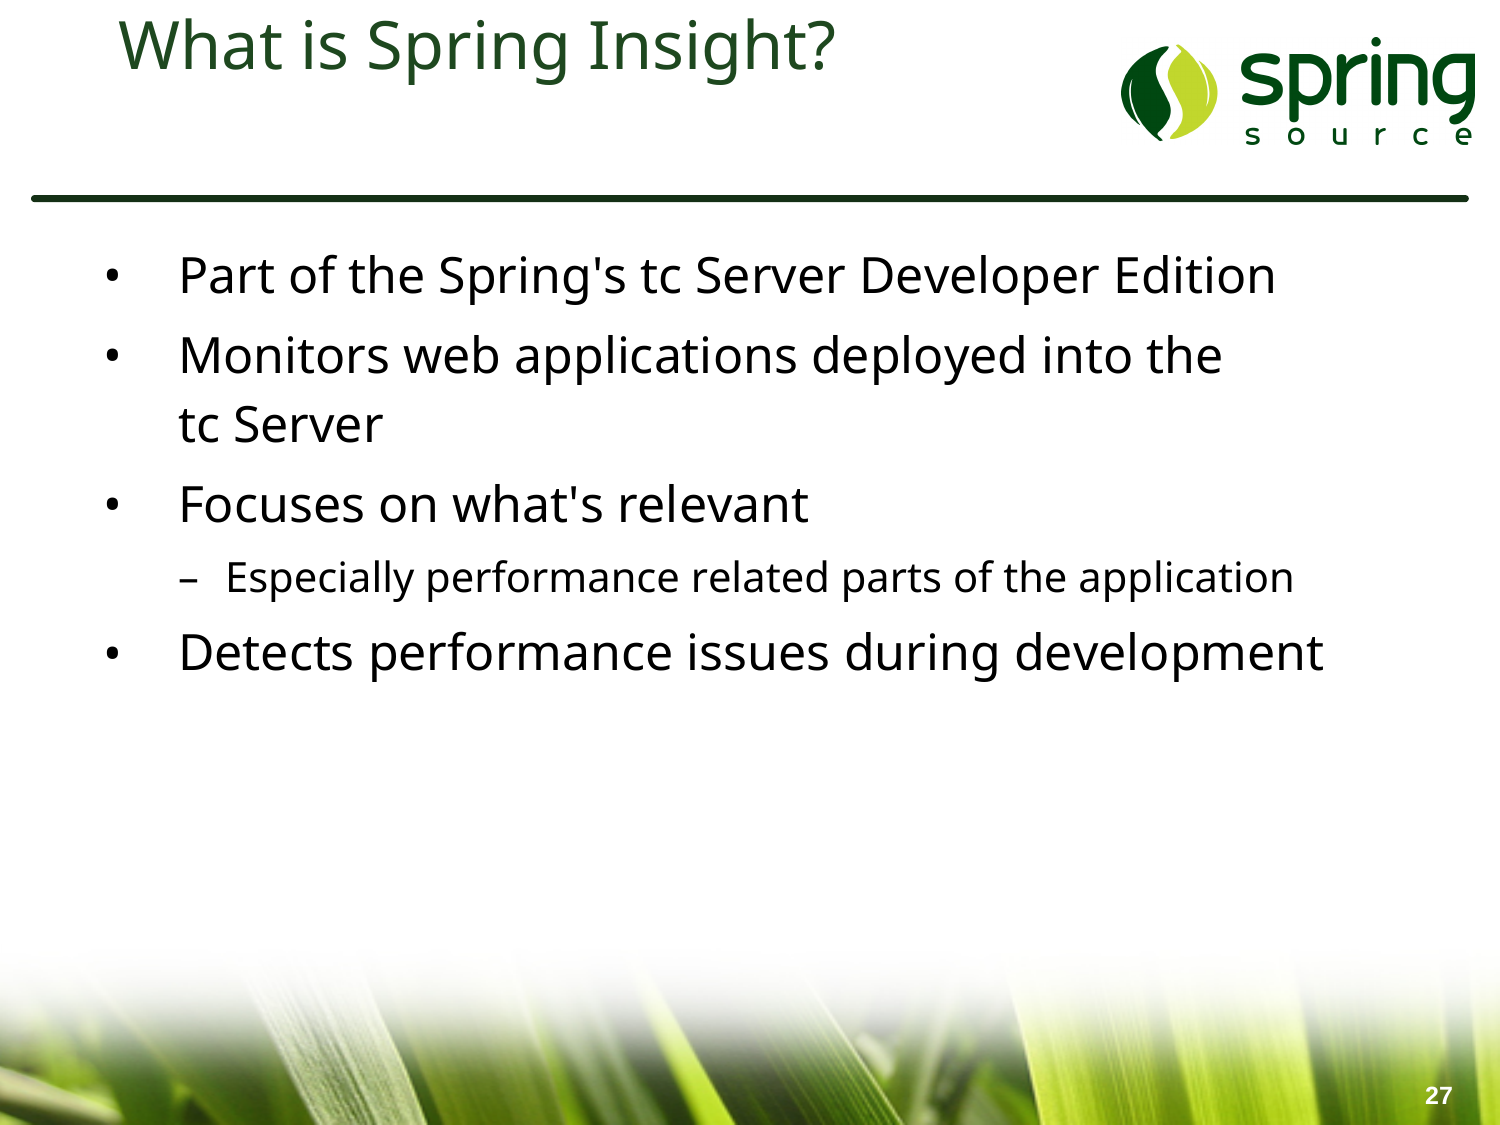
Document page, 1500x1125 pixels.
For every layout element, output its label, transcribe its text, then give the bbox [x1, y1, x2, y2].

title What is Spring Insight? [104, 0, 1137, 178]
list Part of the Spring's tc Server Developer Edition Monitors web applications deployed into the tc Server Focuses on what's relevant Especially performance related parts of the application Detects performance issues during development [103, 239, 1394, 968]
picture [1137, 37, 1475, 145]
picture [0, 944, 1500, 1125]
